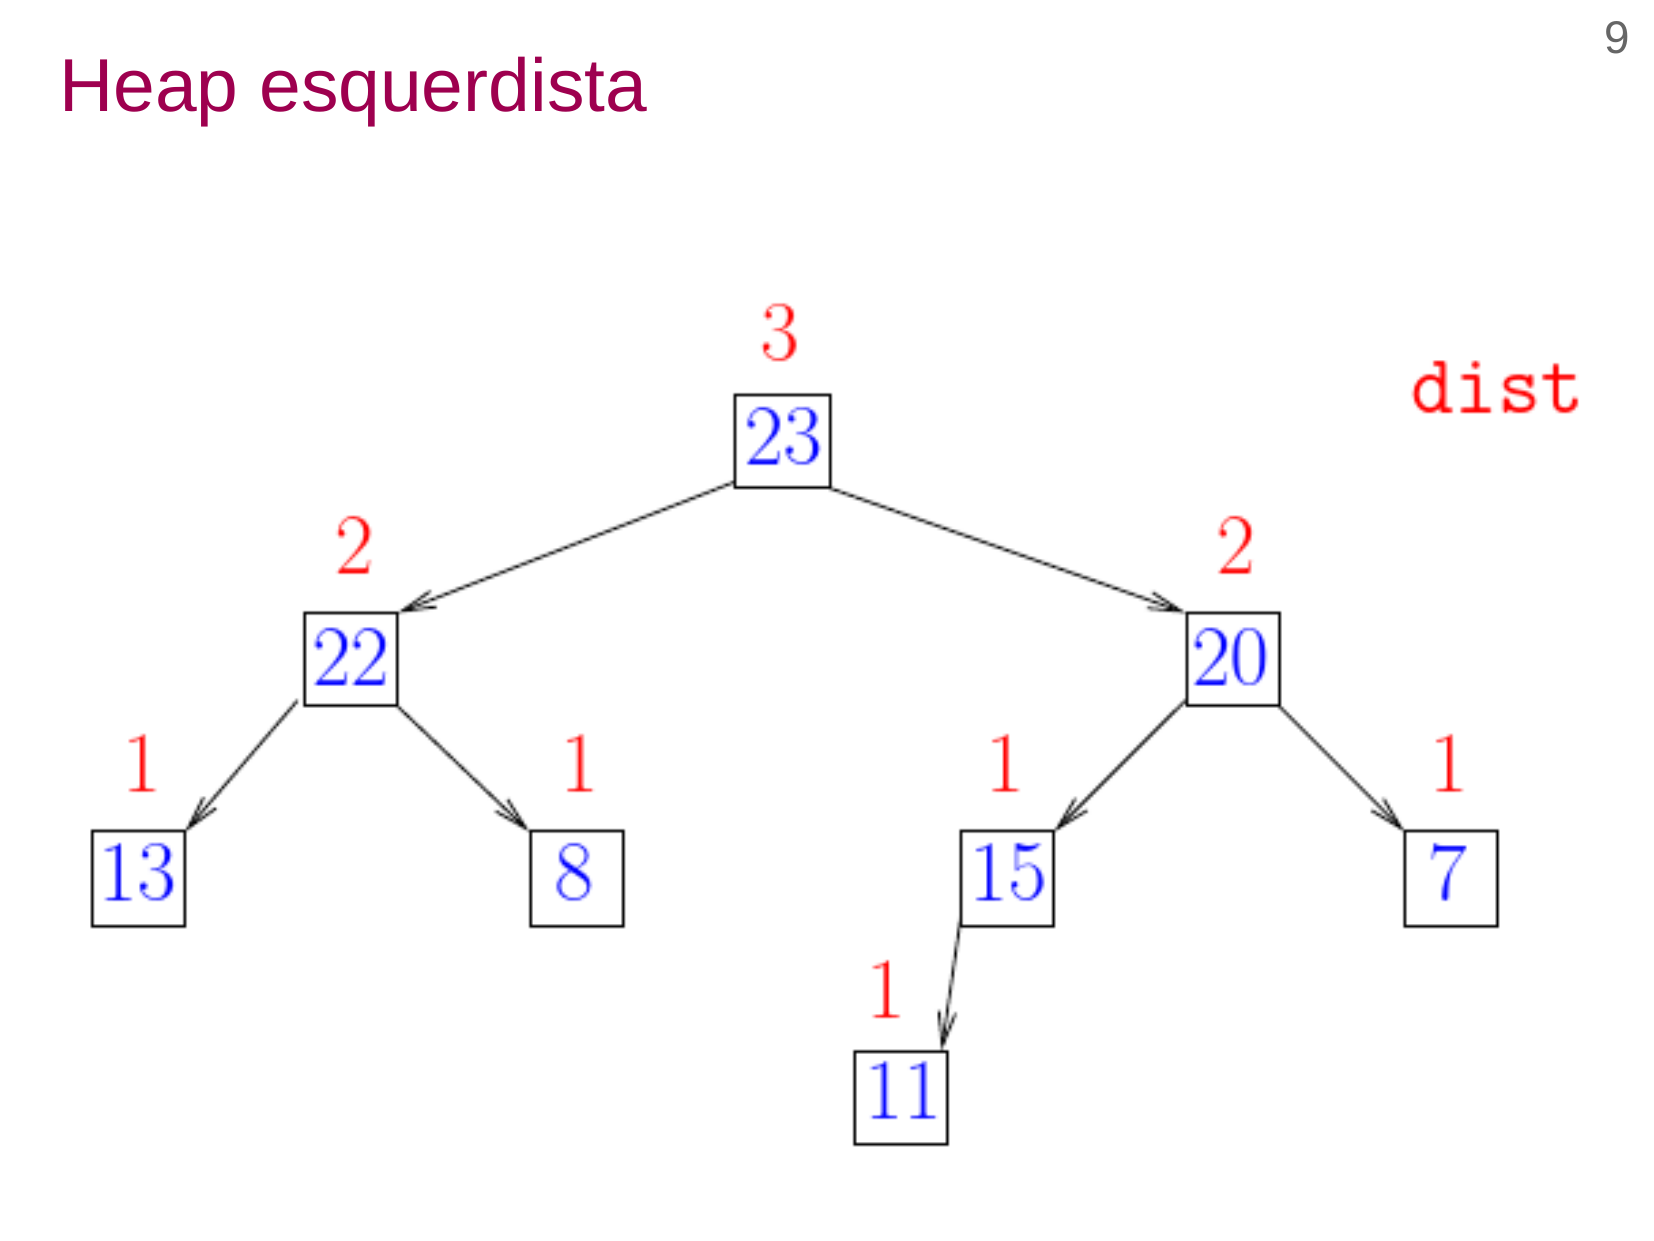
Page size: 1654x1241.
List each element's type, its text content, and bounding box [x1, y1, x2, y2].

title Heap esquerdista [59, 29, 1595, 148]
picture [70, 280, 1595, 1152]
